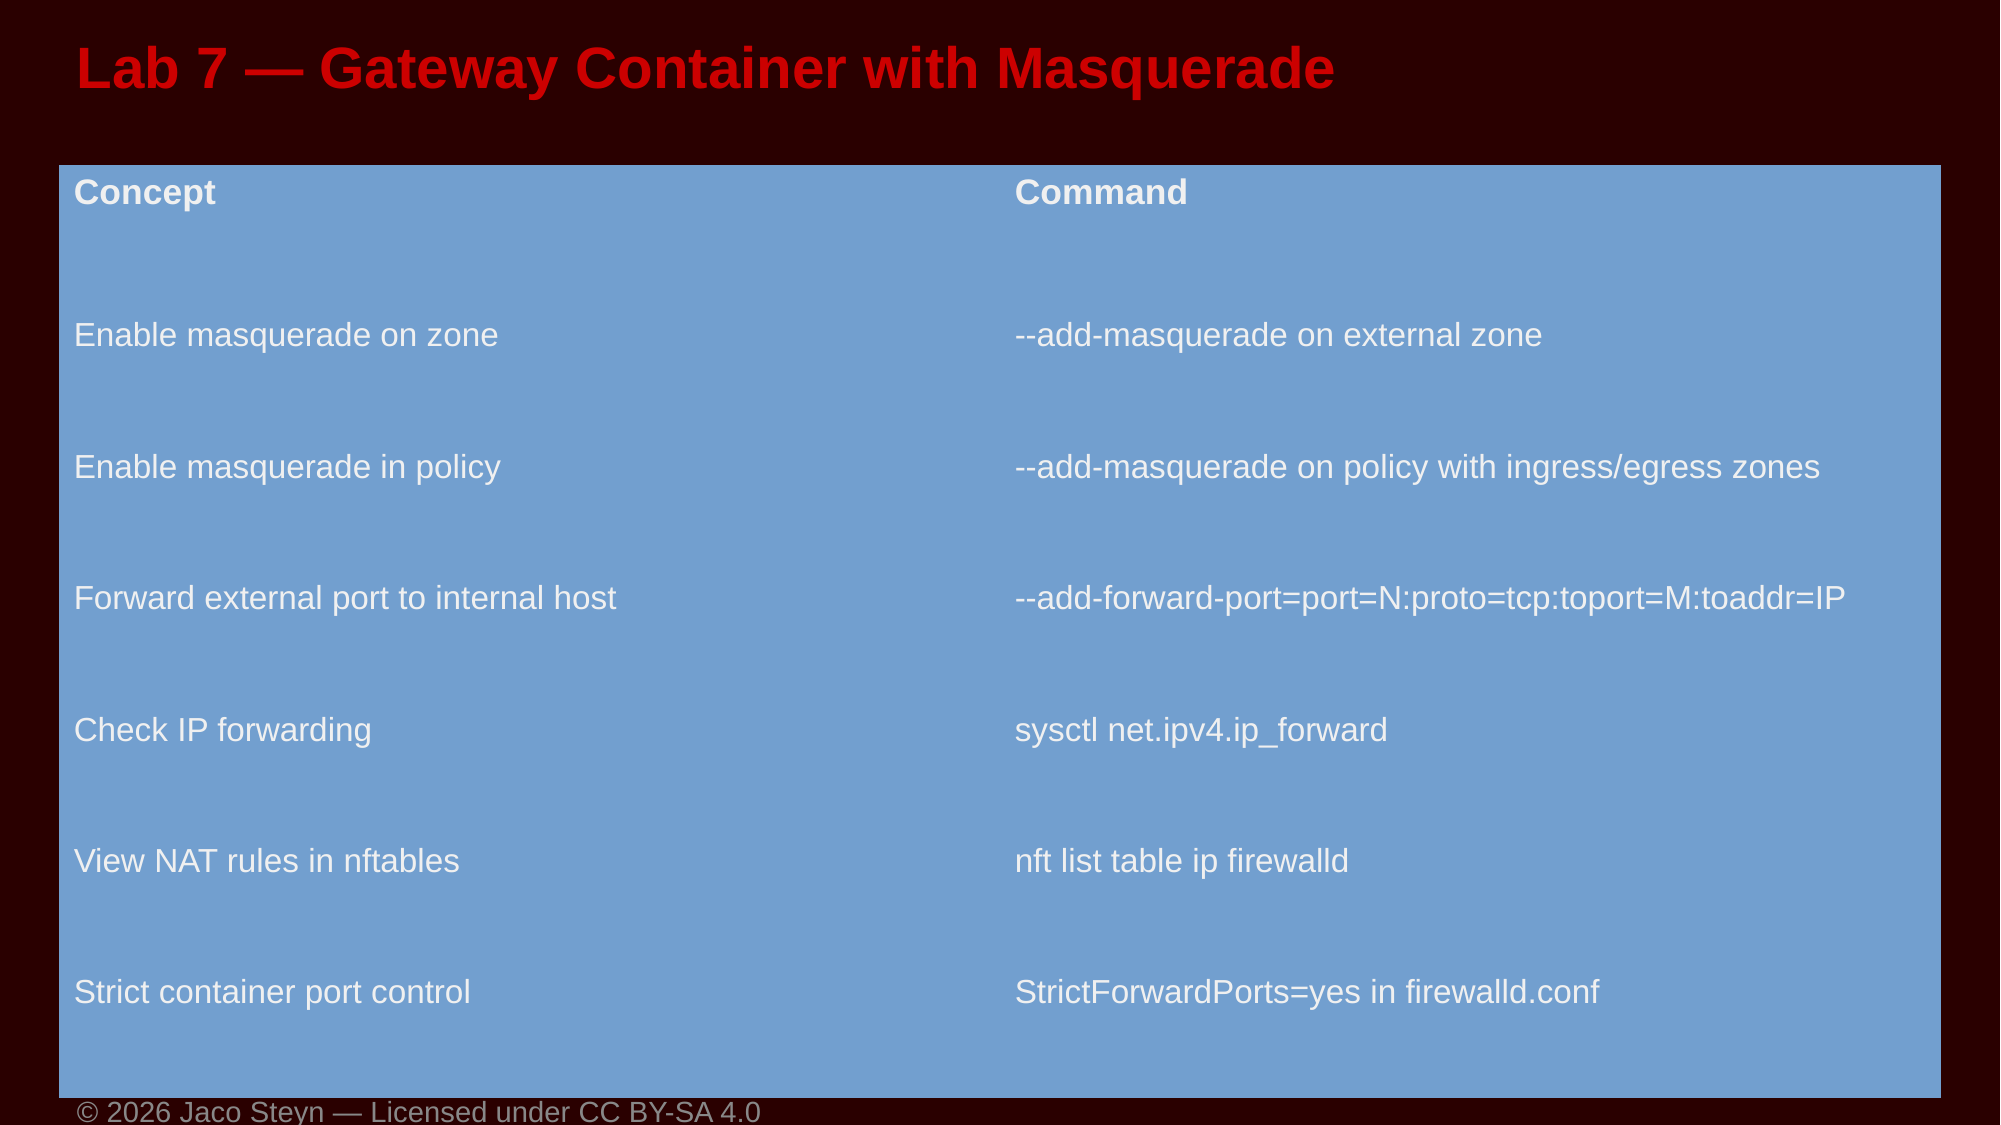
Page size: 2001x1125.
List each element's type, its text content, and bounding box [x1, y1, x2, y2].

table_cell View NAT rules in nftables [59, 835, 1000, 967]
table_header Concept [59, 165, 1000, 309]
table_cell nft list table ip firewalld [1000, 835, 1941, 967]
table_cell StrictForwardPorts=yes in firewalld.conf [1000, 967, 1941, 1083]
text_box Lab 7 — Gateway Container with Masquerade [59, 23, 1942, 142]
table_cell --add-forward-port=port=N:proto=tcp:toport=M:toaddr=IP [1000, 572, 1941, 704]
table_cell --add-masquerade on policy with ingress/egress zones [1000, 441, 1941, 572]
text_box © 2026 Jaco Steyn — Licensed under CC BY-SA 4.0 [59, 1083, 1942, 1120]
table_cell Strict container port control [59, 967, 1000, 1083]
table_cell Enable masquerade in policy [59, 441, 1000, 572]
table_cell sysctl net.ipv4.ip_forward [1000, 704, 1941, 835]
table_cell Enable masquerade on zone [59, 309, 1000, 441]
table_cell Forward external port to internal host [59, 572, 1000, 704]
table_cell Check IP forwarding [59, 704, 1000, 835]
table_header Command [1000, 165, 1941, 309]
table_cell --add-masquerade on external zone [1000, 309, 1941, 441]
